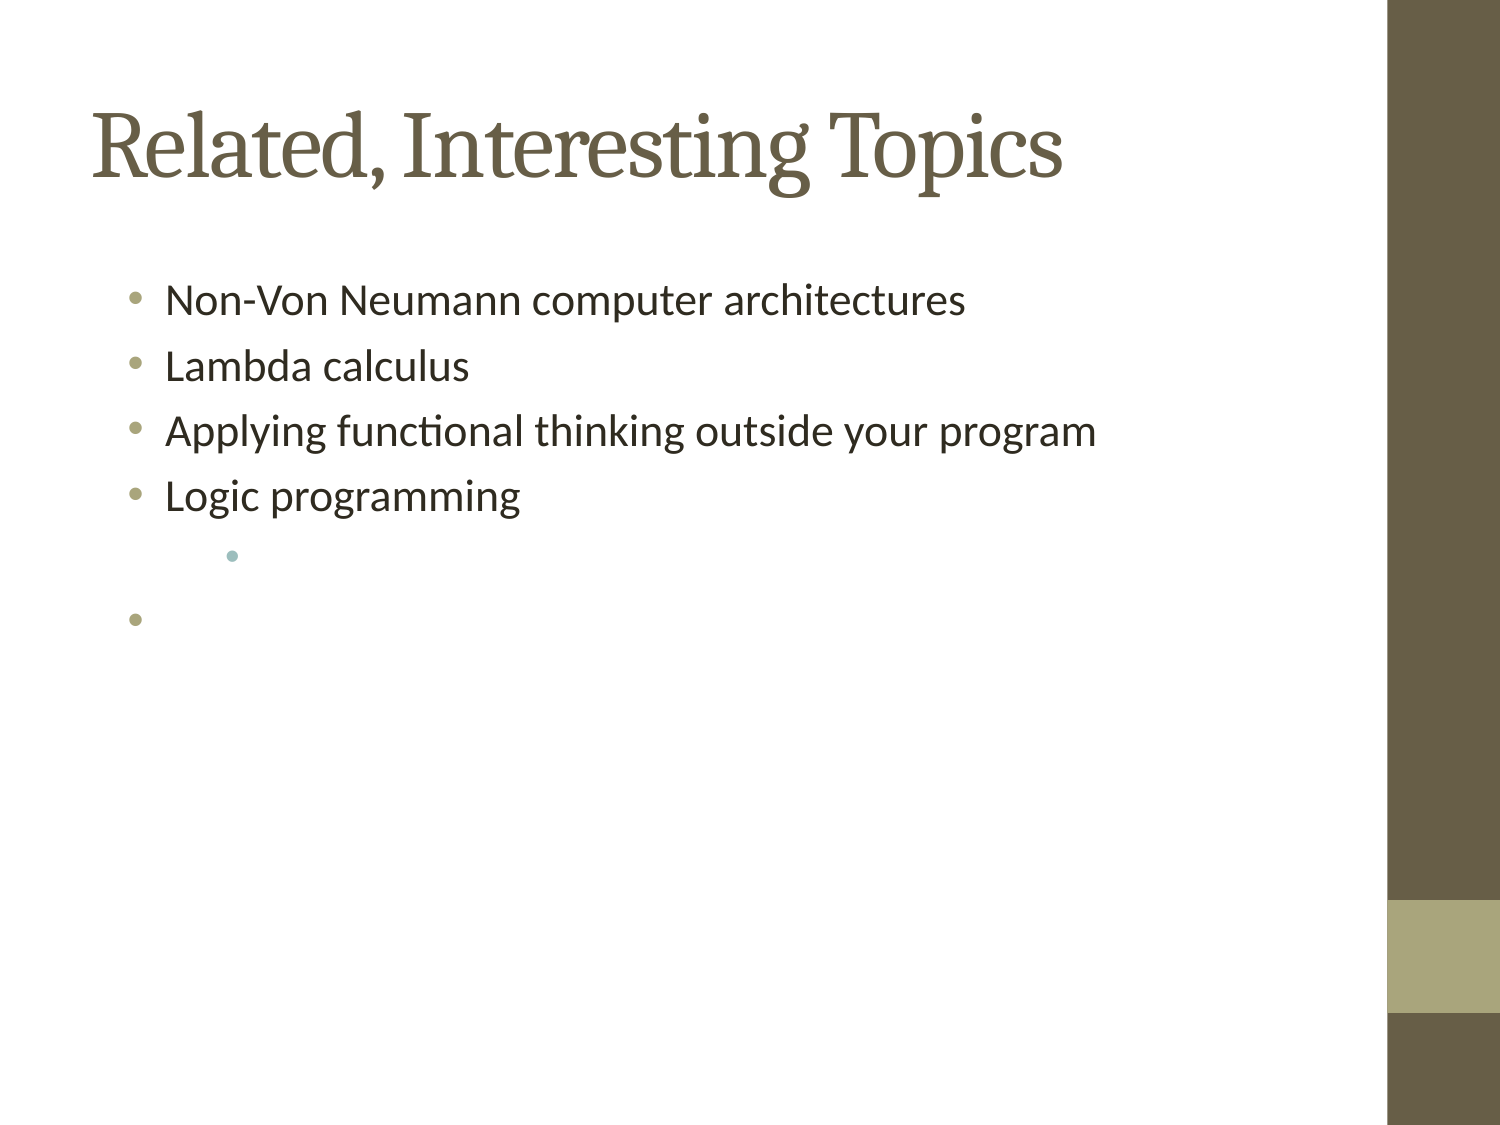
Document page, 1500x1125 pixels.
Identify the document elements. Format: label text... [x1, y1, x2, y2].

list Non-Von Neumann computer architectures Lambda calculus Applying functional thinking outside your program Logic programming [75, 262, 1326, 1051]
title Related, Interesting Topics [75, 45, 1326, 233]
